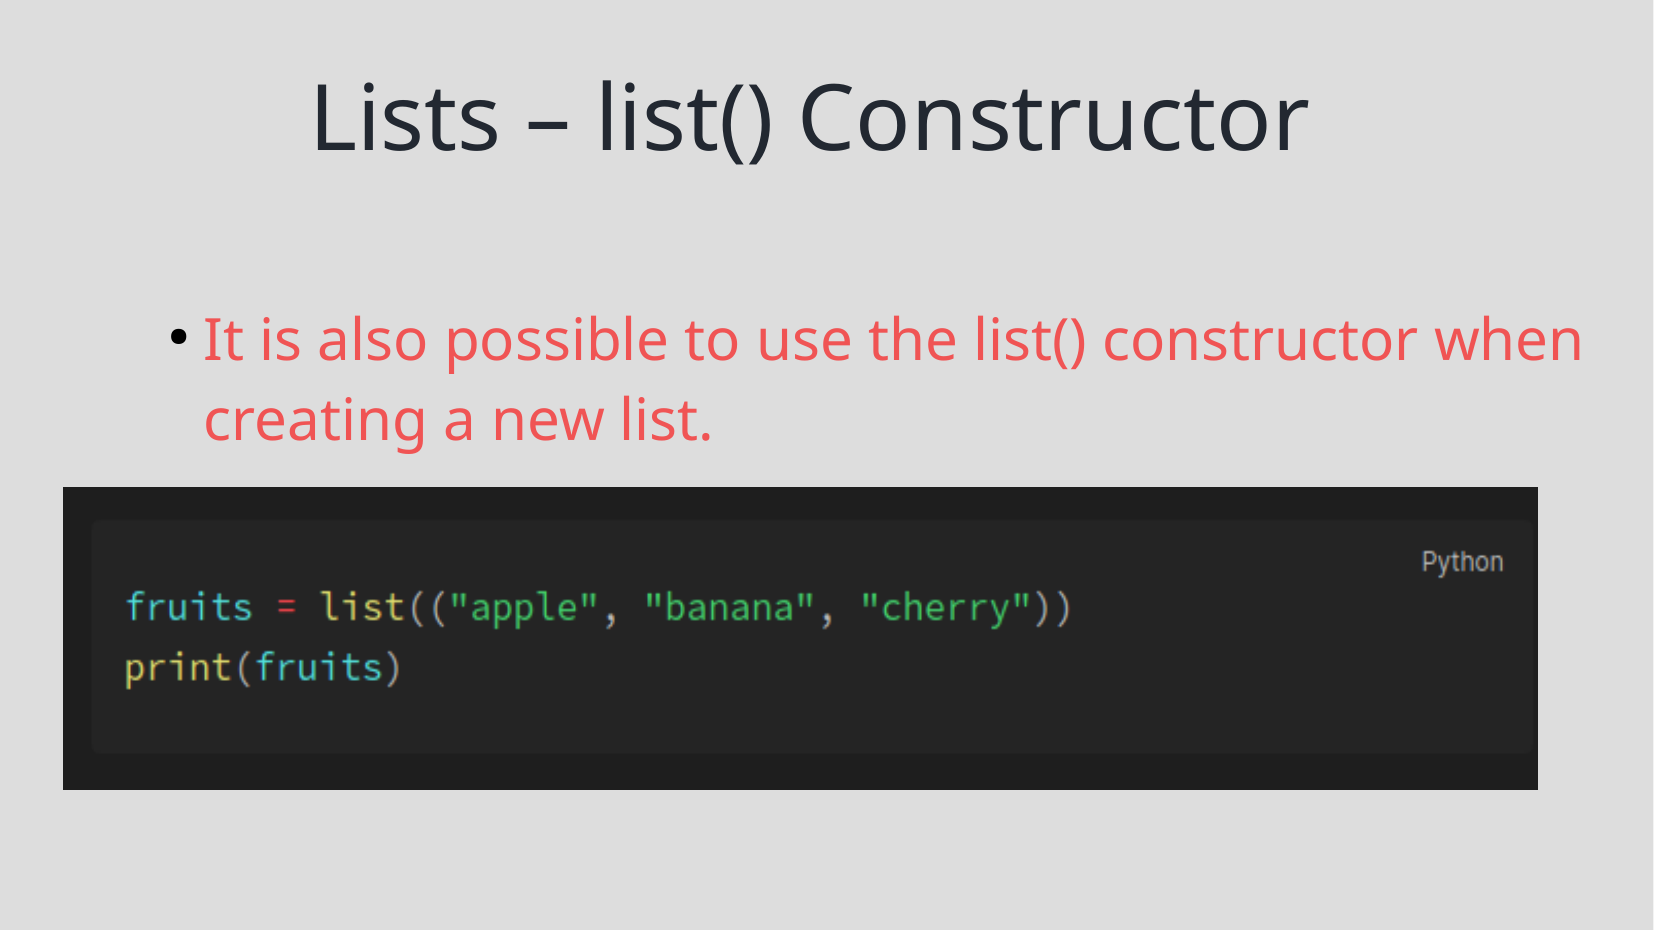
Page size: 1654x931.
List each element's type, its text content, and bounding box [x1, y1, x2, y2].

text_box It is also possible to use the list() constructor when creating a new list. [153, 291, 1654, 451]
title Lists – list() Constructor [82, 37, 1538, 193]
picture [63, 487, 1538, 790]
